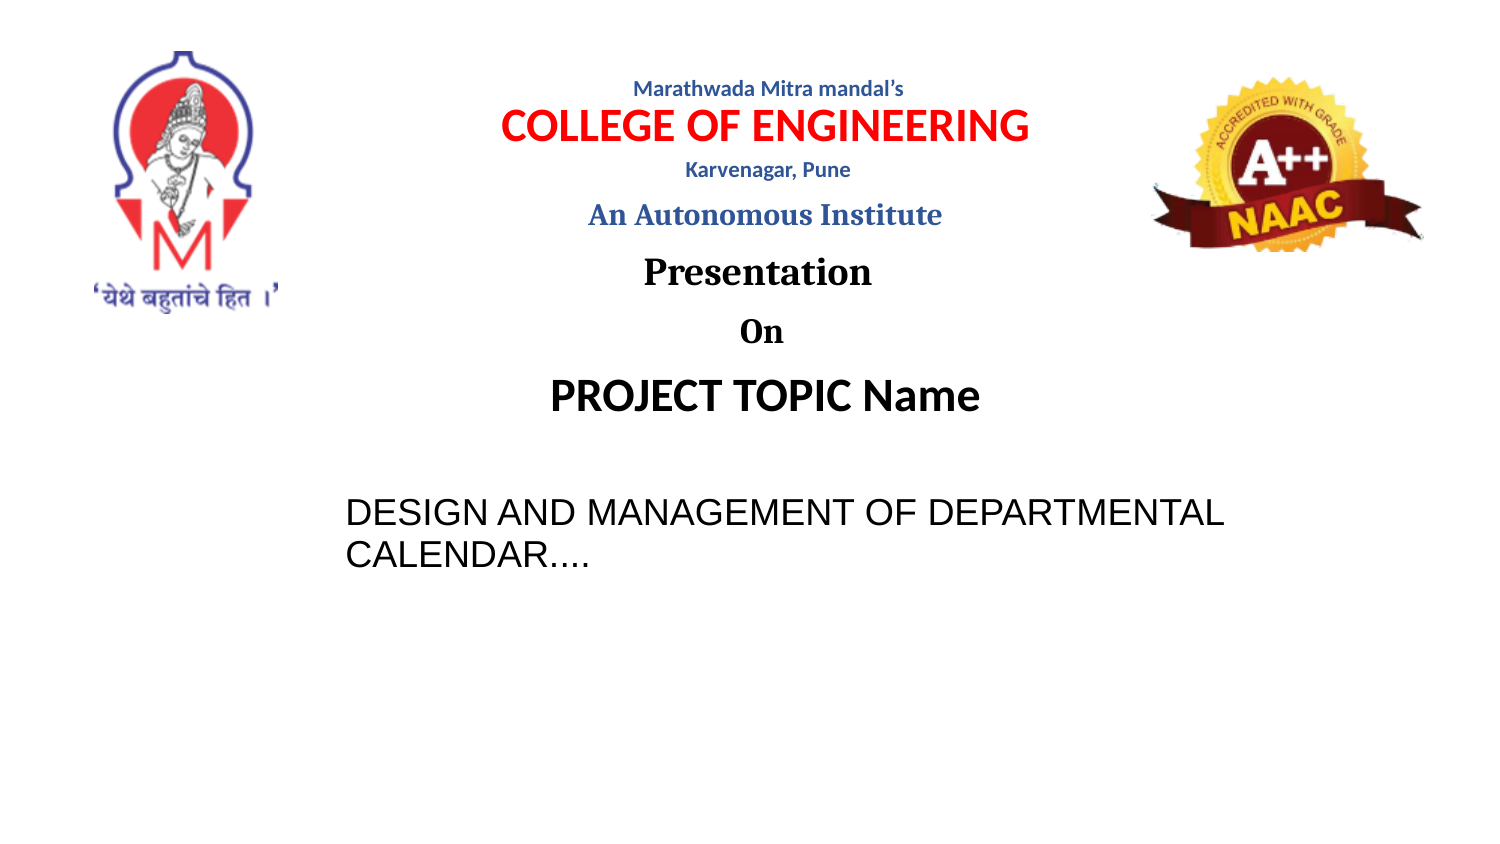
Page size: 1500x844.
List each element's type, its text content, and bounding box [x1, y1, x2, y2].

picture [94, 51, 278, 314]
text_box DESIGN AND MANAGEMENT OF DEPARTMENTAL CALENDAR.... [330, 484, 1359, 674]
text_box Marathwada Mitra mandal’s COLLEGE OF ENGINEERING Karvenagar, Pune An Autonomous Institute Presentation On PROJECT TOPIC Name [108, 74, 1424, 647]
picture [1151, 77, 1424, 252]
